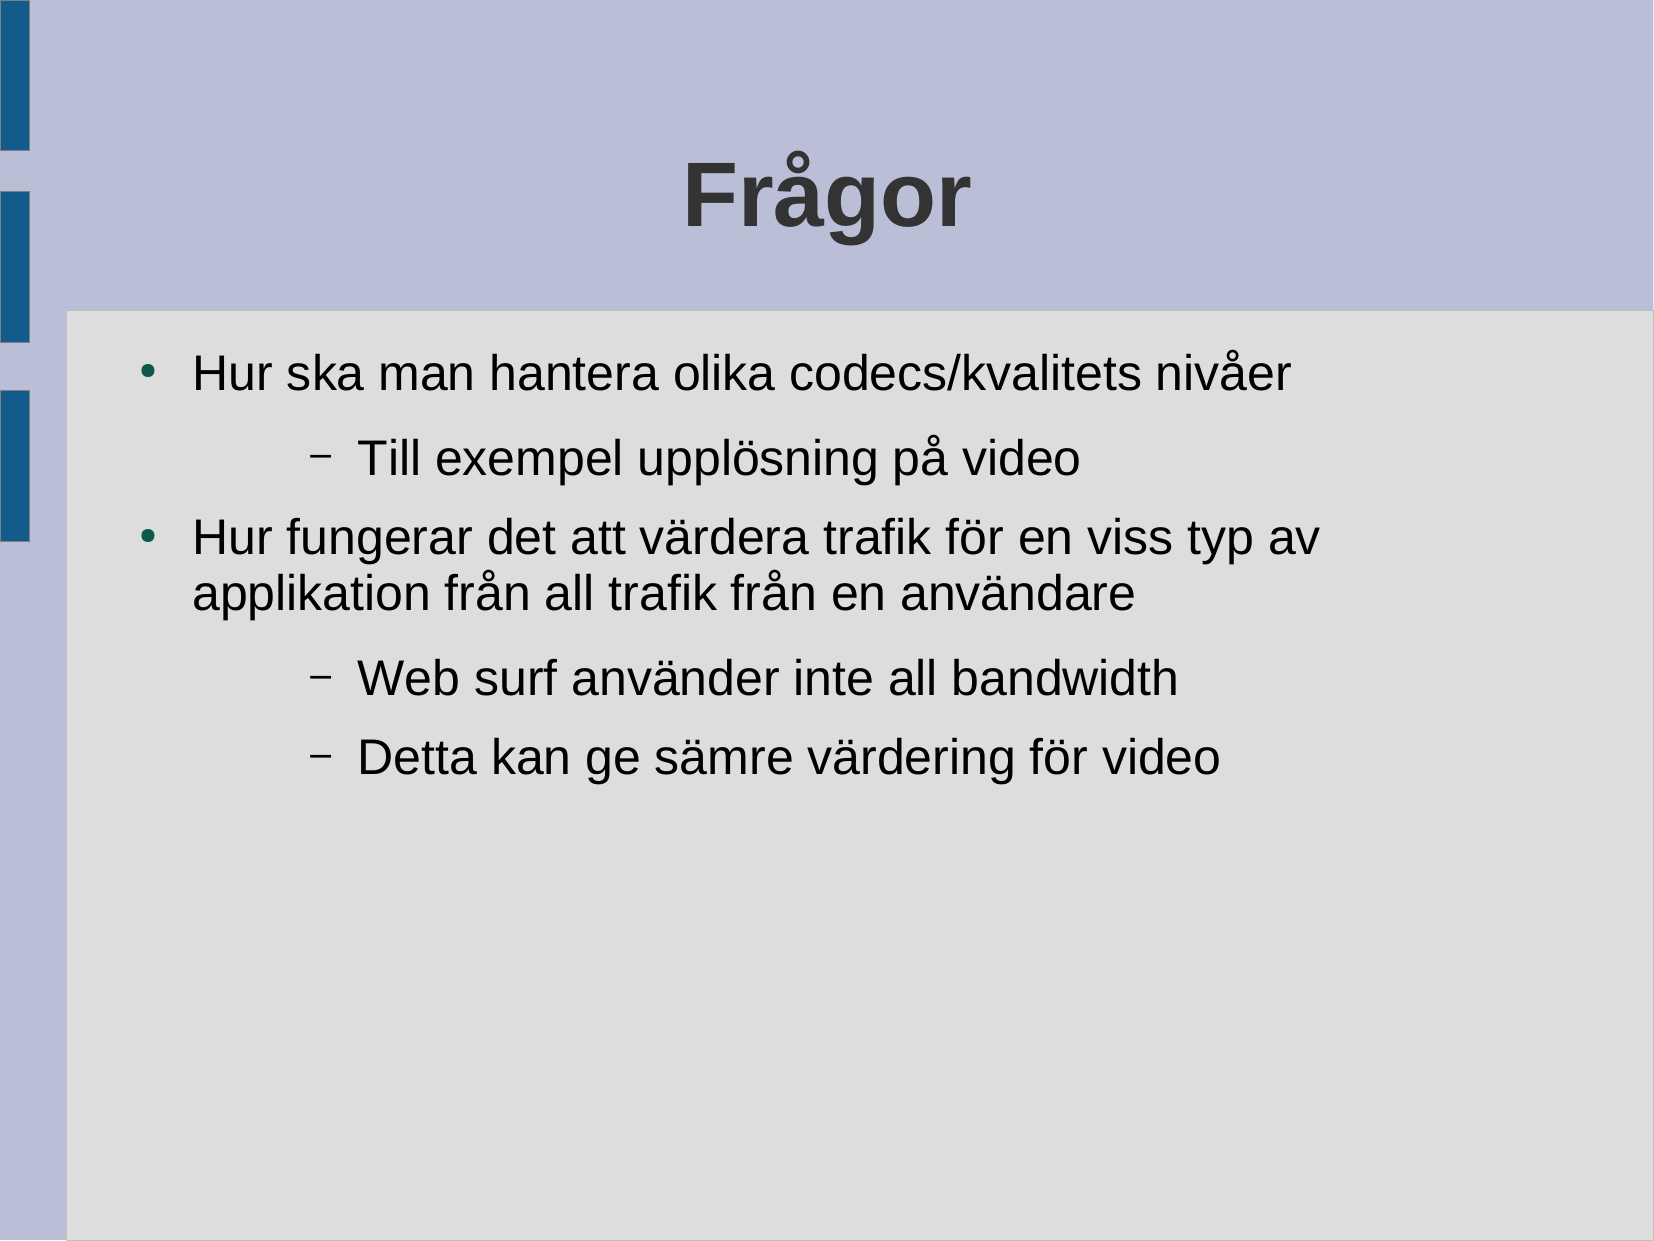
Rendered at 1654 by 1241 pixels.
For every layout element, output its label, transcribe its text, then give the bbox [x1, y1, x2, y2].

list Hur ska man hantera olika codecs/kvalitets nivåer Till exempel upplösning på video Hur fungerar det att värdera trafik för en viss typ av applikation från all trafik från en användare Web surf använder inte all bandwidth Detta kan ge sämre värdering för video [121, 344, 1534, 1127]
title Frågor [121, 91, 1534, 299]
